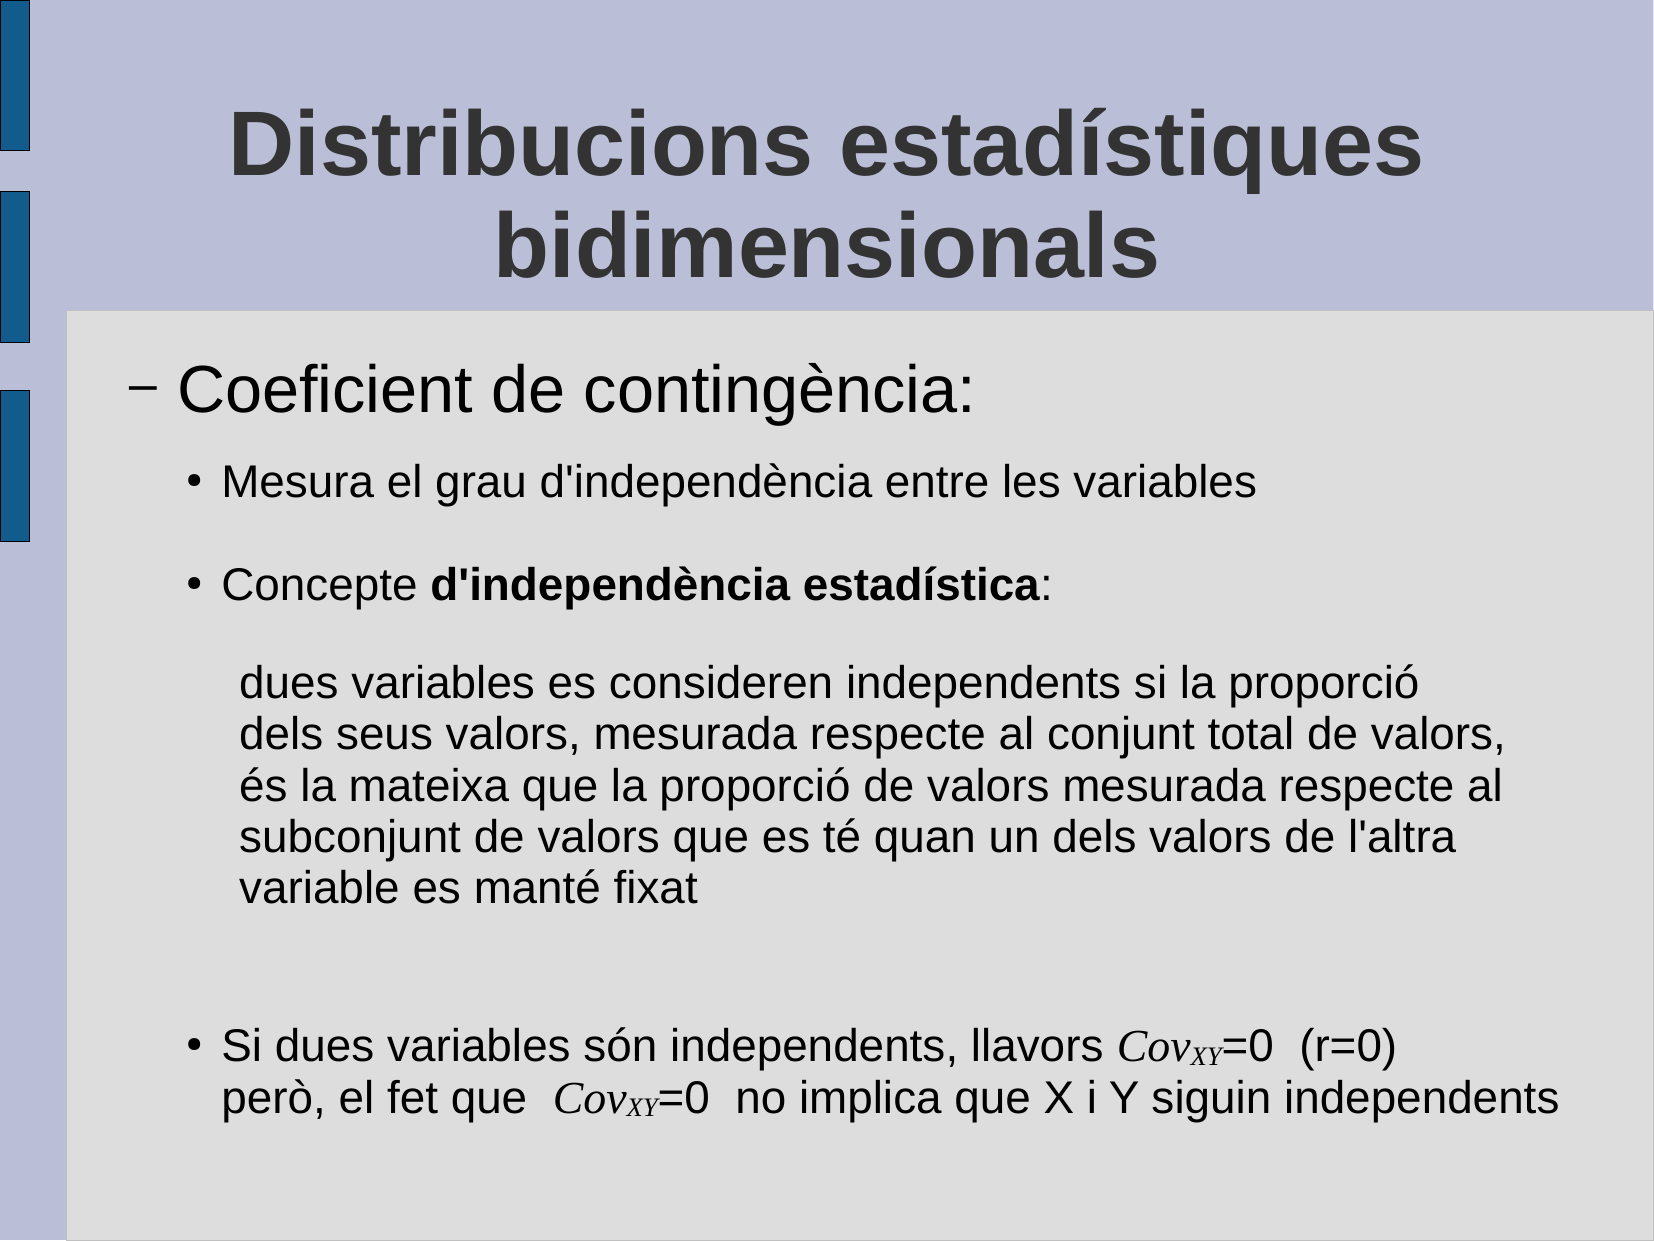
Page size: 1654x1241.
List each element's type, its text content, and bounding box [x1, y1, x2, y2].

text_box Mesura el grau d'independència entre les variables Concepte d'independència estadística: Si dues variables són independents, llavors CovXY=0 (r=0) però, el fet que CovXY=0 no implica que X i Y siguin independents [118, 448, 1654, 1159]
text_box Coeficient de contingència: [35, 352, 1477, 443]
title Distribucions estadístiques bidimensionals [121, 91, 1534, 299]
text_box dues variables es consideren independents si la proporció dels seus valors, mesurada respecte al conjunt total de valors, és la mateixa que la proporció de valors mesurada respecte al subconjunt de valors que es té quan un dels valors de l'altra variable es manté fixat [206, 649, 1625, 920]
